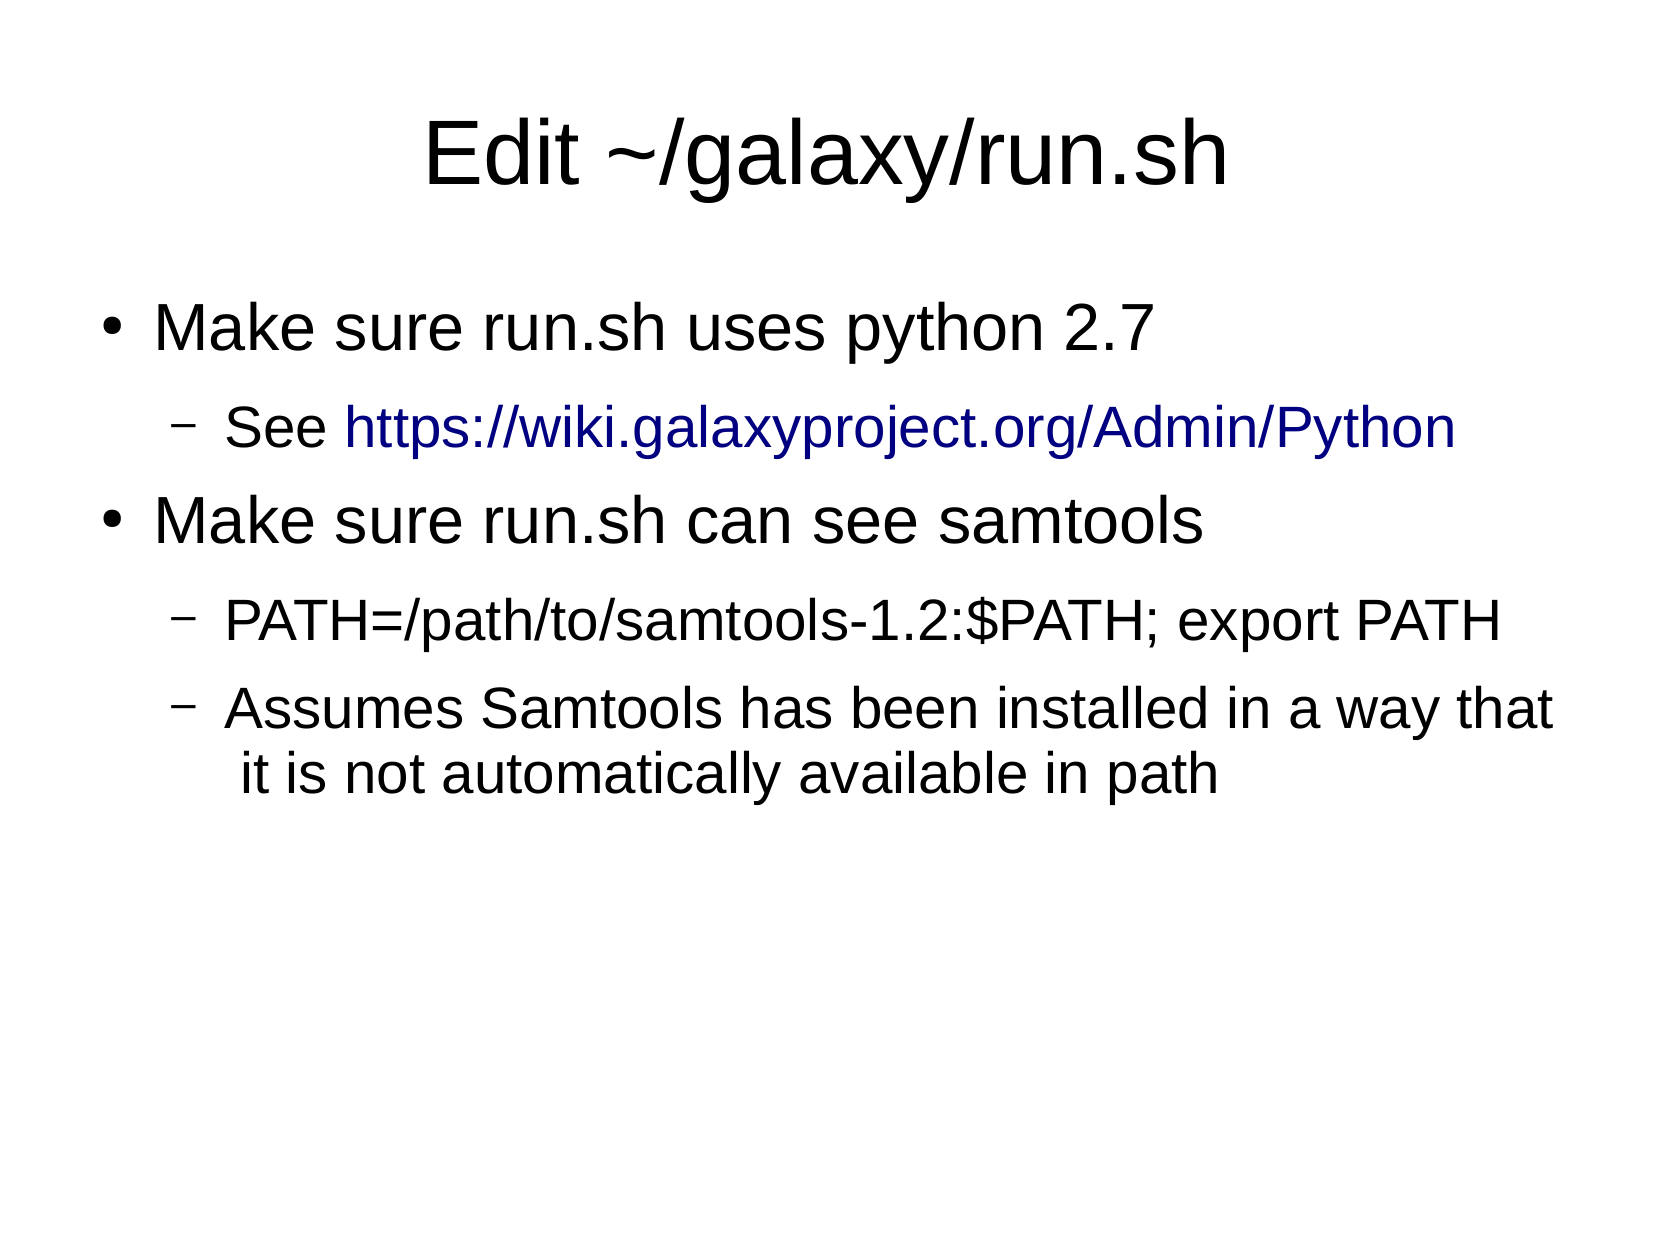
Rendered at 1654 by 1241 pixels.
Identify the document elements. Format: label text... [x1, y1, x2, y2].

list Make sure run.sh uses python 2.7 See https://wiki.galaxyproject.org/Admin/Python Make sure run.sh can see samtools PATH=/path/to/samtools-1.2:$PATH; export PATH Assumes Samtools has been installed in a way that it is not automatically available in path [82, 290, 1571, 1010]
title Edit ~/galaxy/run.sh [82, 49, 1571, 257]
